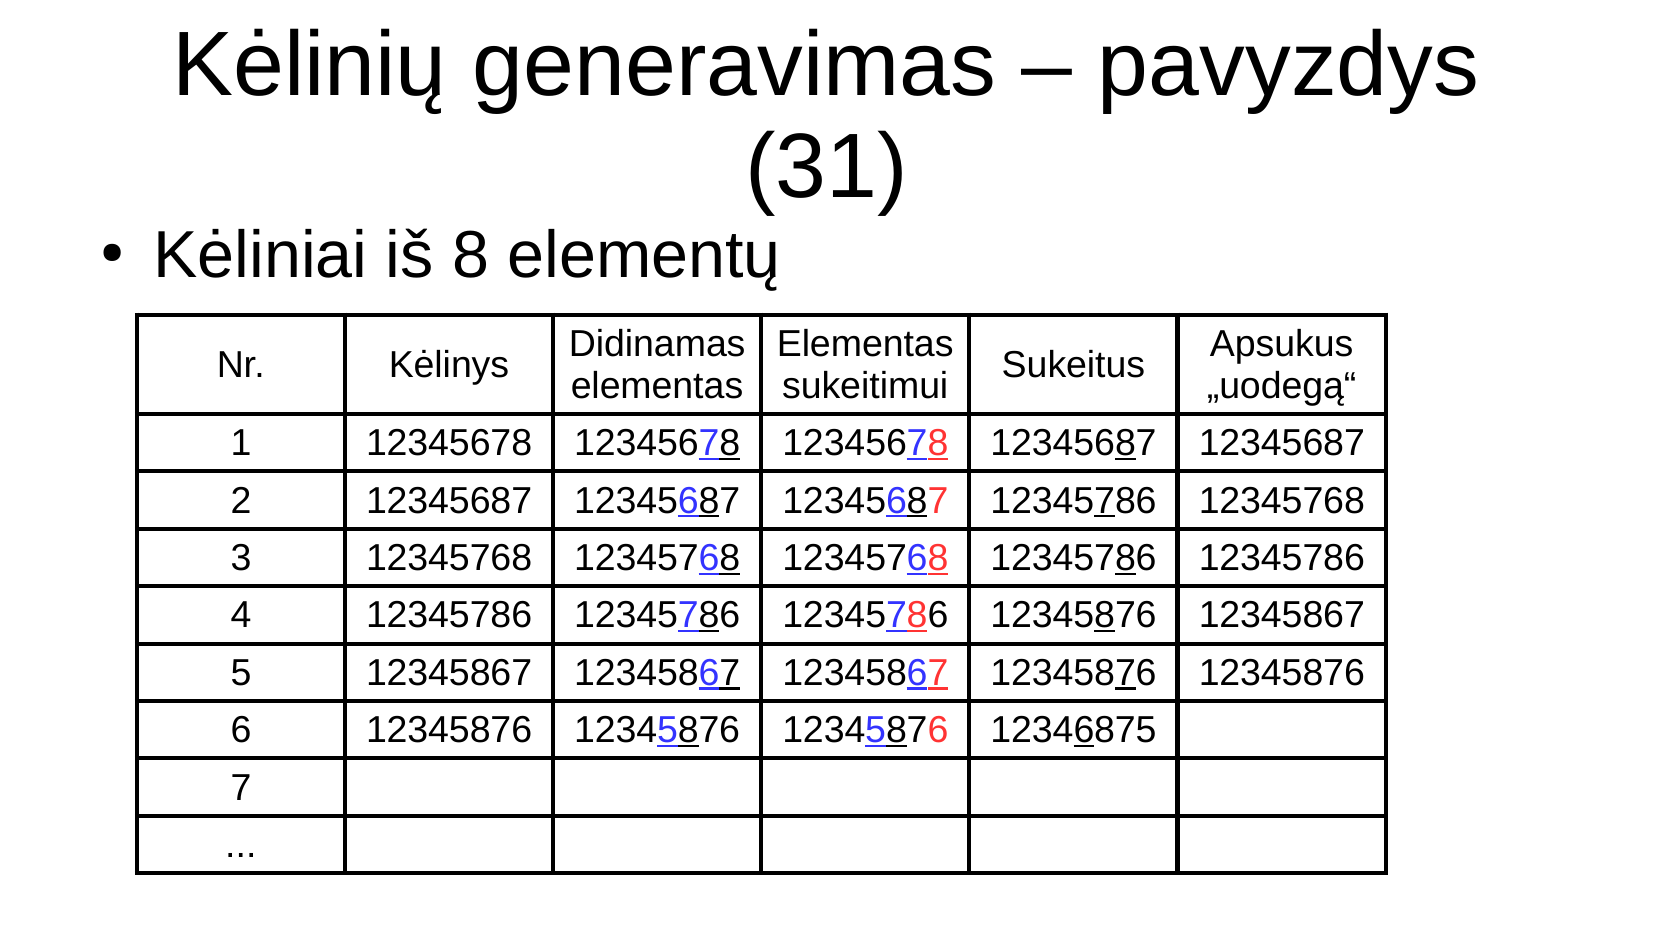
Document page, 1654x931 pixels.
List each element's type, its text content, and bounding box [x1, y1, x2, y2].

table_cell 3 [139, 531, 343, 584]
table_cell 12345867 [555, 646, 759, 699]
table_cell 12345876 [971, 646, 1175, 699]
table_cell 12345678 [555, 416, 759, 469]
table_cell [347, 818, 551, 871]
table_cell [971, 760, 1175, 814]
table_cell 12345768 [1180, 473, 1384, 527]
table_cell 12345687 [555, 473, 759, 527]
table_cell 2 [139, 473, 343, 527]
table_cell 12345786 [347, 588, 551, 642]
table_cell 12345687 [1180, 416, 1384, 469]
table_cell 6 [139, 703, 343, 756]
table_cell [1180, 760, 1384, 814]
table_cell 12345876 [1180, 646, 1384, 699]
table_cell 12345867 [347, 646, 551, 699]
table_cell 12345786 [555, 588, 759, 642]
table_cell [347, 760, 551, 814]
table_cell 12345678 [763, 416, 967, 469]
table_header Apsukus „uodegą“ [1180, 317, 1384, 412]
table_cell 12345786 [971, 473, 1175, 527]
table_cell 12345678 [347, 416, 551, 469]
table_header Didinamas elementas [555, 317, 759, 412]
table_cell 4 [139, 588, 343, 642]
table_header Nr. [139, 317, 343, 412]
table_cell 12345867 [1180, 588, 1384, 642]
table_cell 12345687 [347, 473, 551, 527]
list Kėliniai iš 8 elementų [82, 217, 1571, 757]
table_cell 12345786 [1180, 531, 1384, 584]
table_cell 12345876 [763, 703, 967, 756]
table_cell 12345768 [763, 531, 967, 584]
table_cell [1180, 703, 1384, 756]
table_cell 12346875 [971, 703, 1175, 756]
table_cell [555, 760, 759, 814]
table_cell 12345687 [763, 473, 967, 527]
table_header Elementas sukeitimui [763, 317, 967, 412]
table_cell 12345867 [763, 646, 967, 699]
table_cell 12345687 [971, 416, 1175, 469]
table_cell 12345876 [971, 588, 1175, 642]
table_cell 12345786 [971, 531, 1175, 584]
table_cell [763, 818, 967, 871]
table_cell 12345786 [763, 588, 967, 642]
table_header Sukeitus [971, 317, 1175, 412]
table_cell 5 [139, 646, 343, 699]
table_cell [763, 760, 967, 814]
table_cell ... [139, 818, 343, 871]
title Kėlinių generavimas – pavyzdys (31) [82, 12, 1571, 217]
table_cell 12345876 [555, 703, 759, 756]
table_header Kėlinys [347, 317, 551, 412]
table_cell 12345768 [347, 531, 551, 584]
table_cell 12345876 [347, 703, 551, 756]
table_cell 7 [139, 760, 343, 814]
table_cell [971, 818, 1175, 871]
table_cell [1180, 818, 1384, 871]
table_cell 1 [139, 416, 343, 469]
table_cell 12345768 [555, 531, 759, 584]
table_cell [555, 818, 759, 871]
